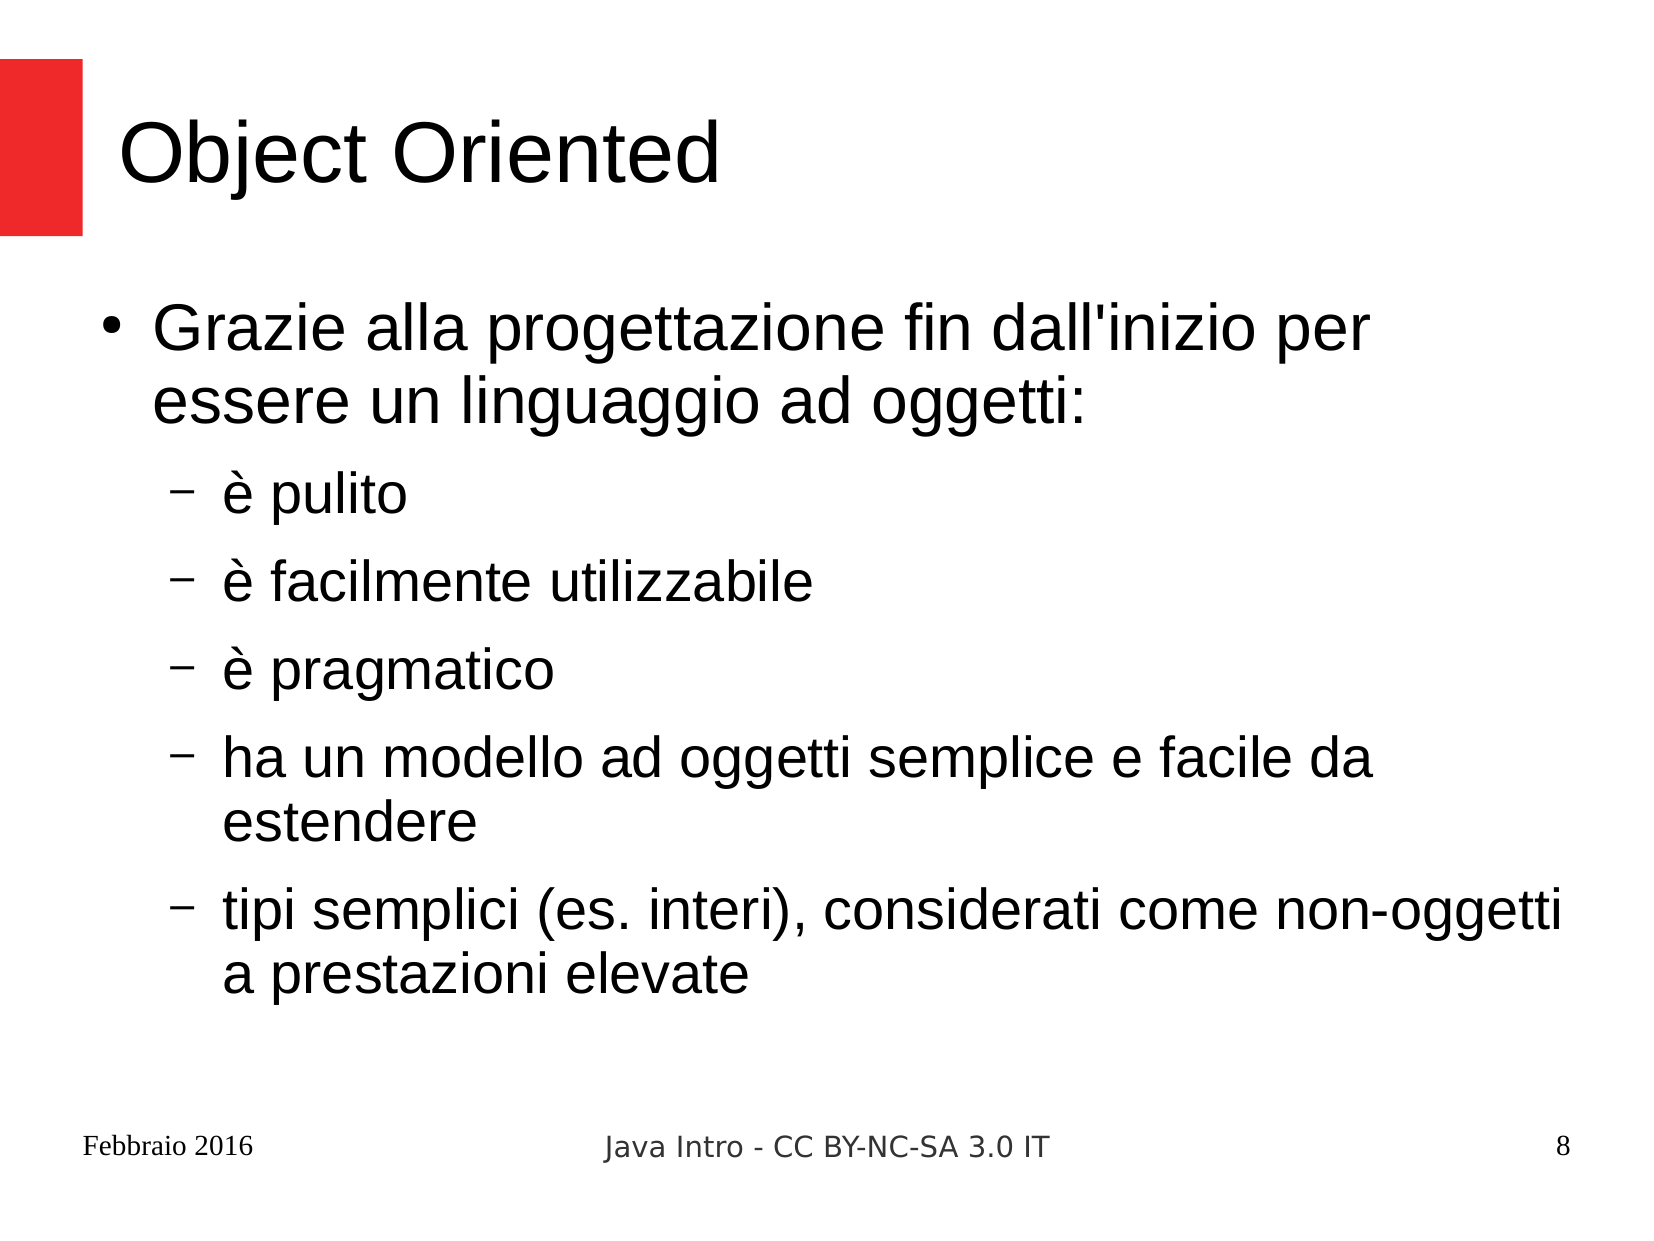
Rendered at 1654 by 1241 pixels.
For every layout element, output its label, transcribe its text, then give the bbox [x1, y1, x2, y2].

title Object Oriented [118, 49, 1607, 257]
list Grazie alla progettazione fin dall'inizio per essere un linguaggio ad oggetti: è pulito è facilmente utilizzabile è pragmatico ha un modello ad oggetti semplice e facile da estendere tipi semplici (es. interi), considerati come non-oggetti a prestazioni elevate [82, 290, 1571, 1010]
